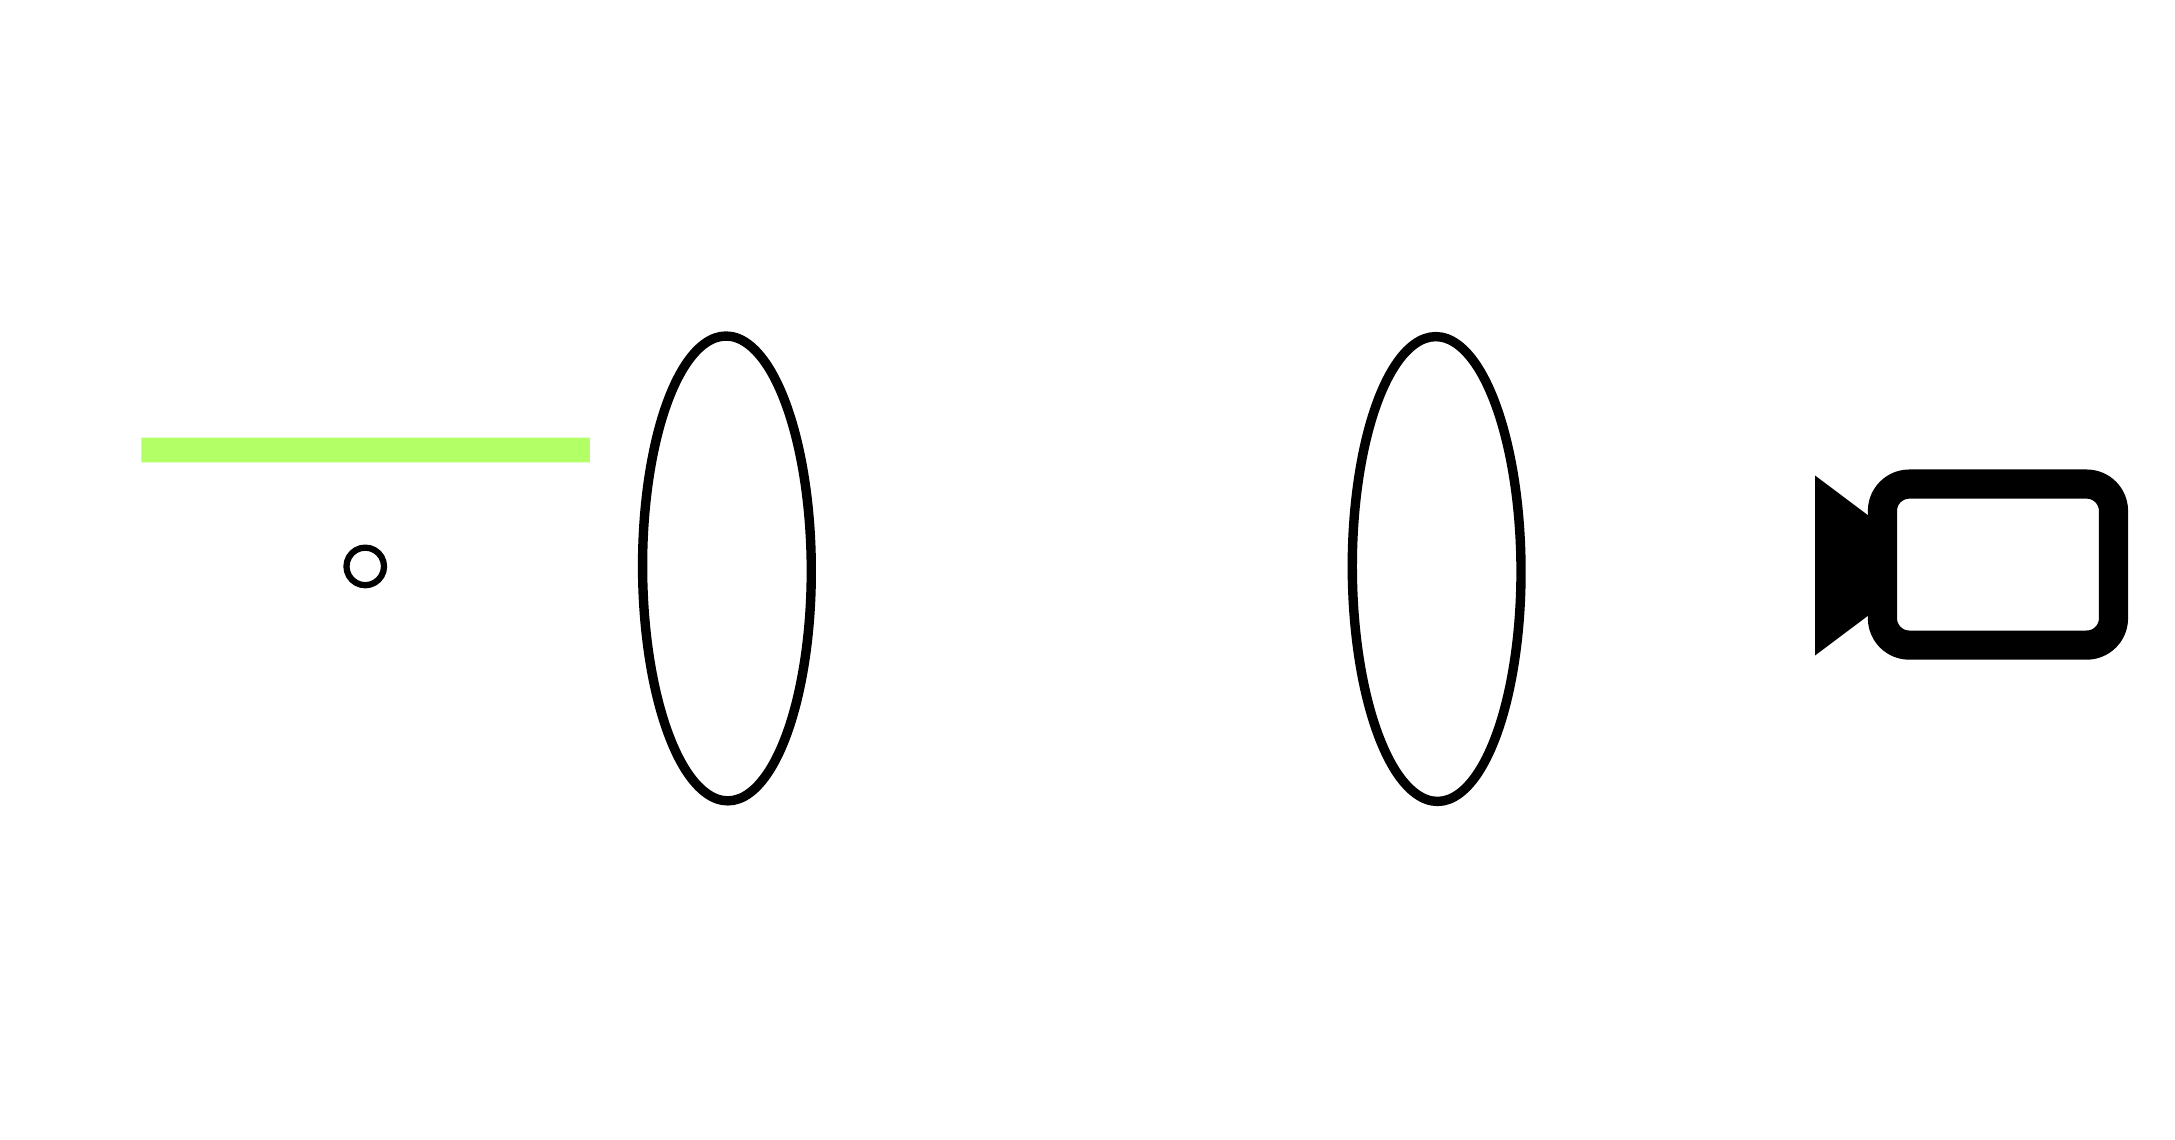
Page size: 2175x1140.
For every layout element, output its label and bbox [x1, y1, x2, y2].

text_box [1815, 475, 1876, 656]
text_box [642, 336, 812, 801]
text_box [1352, 336, 1522, 802]
text_box [1882, 484, 2114, 646]
